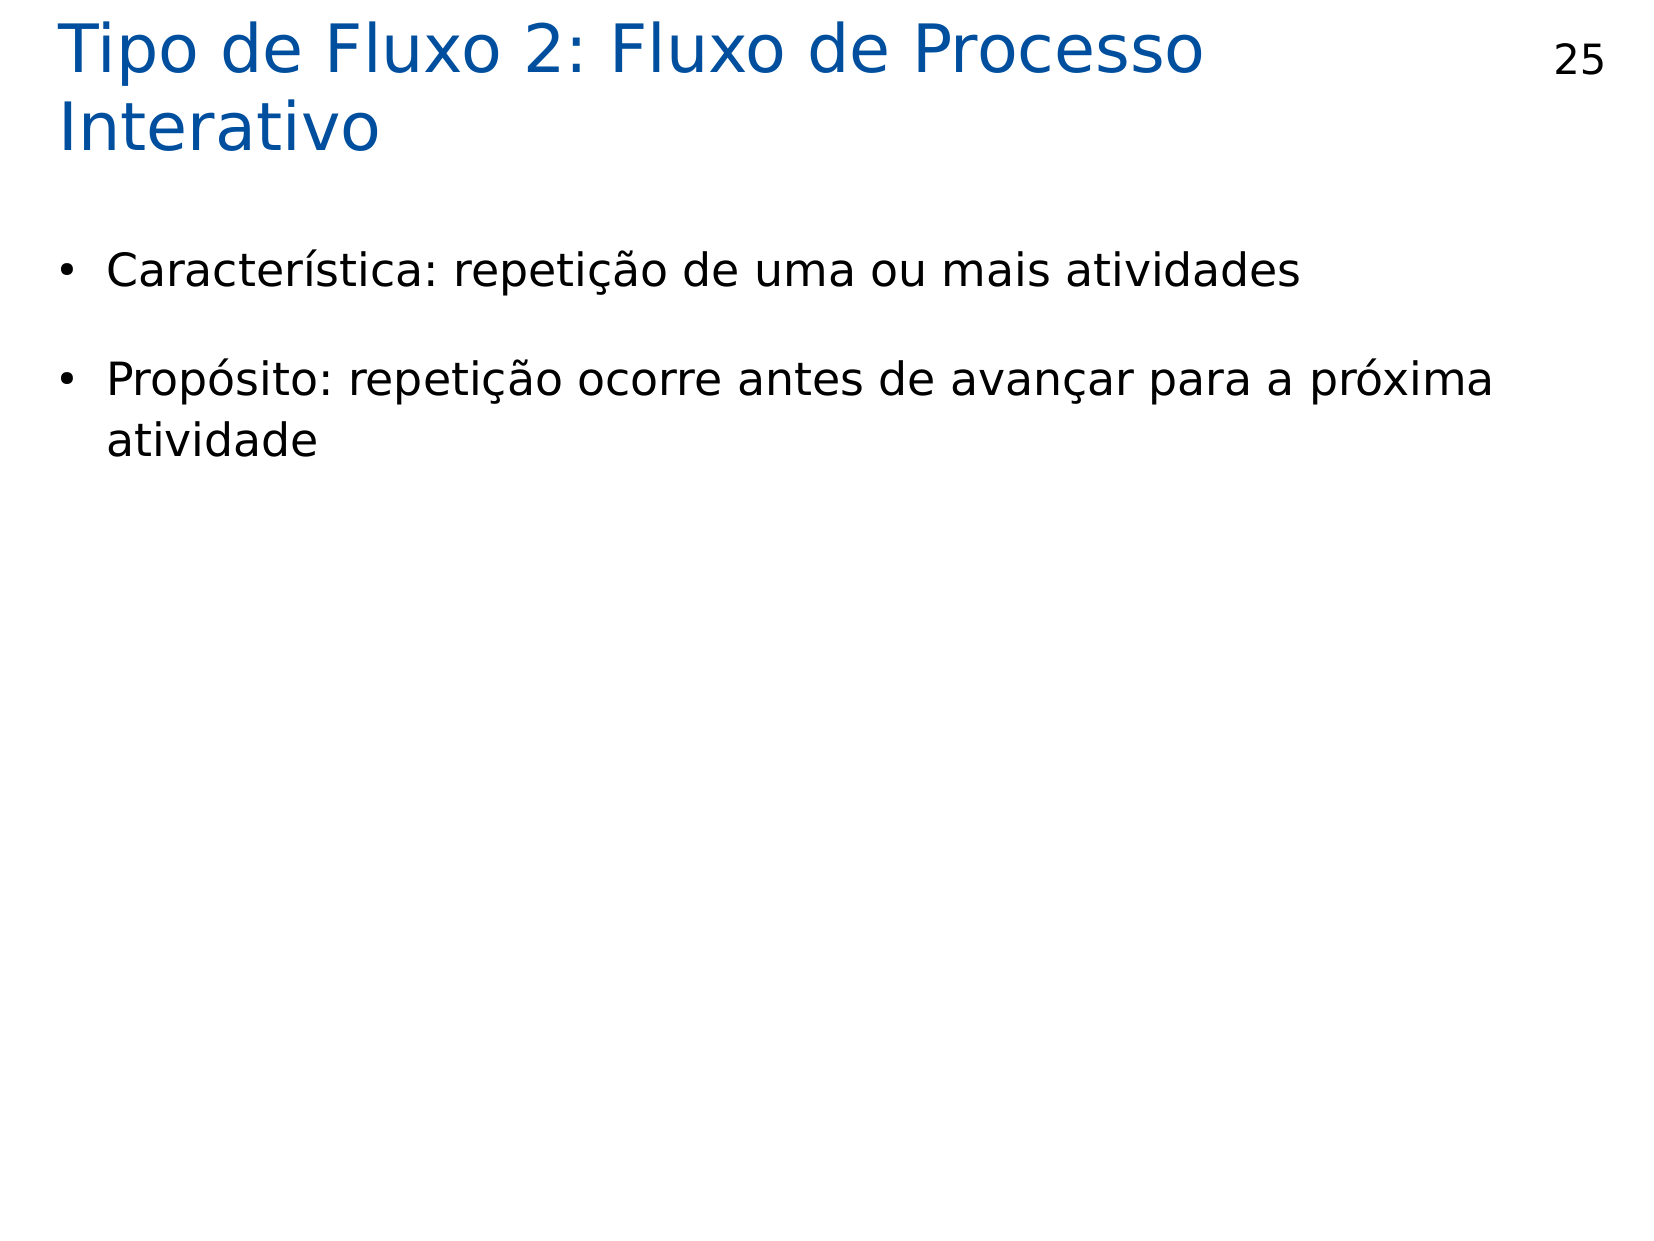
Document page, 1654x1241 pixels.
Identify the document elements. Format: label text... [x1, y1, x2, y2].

list Característica: repetição de uma ou mais atividades Propósito: repetição ocorre antes de avançar para a próxima atividade [59, 236, 1595, 1211]
title Tipo de Fluxo 2: Fluxo de Processo Interativo [59, 10, 1506, 167]
